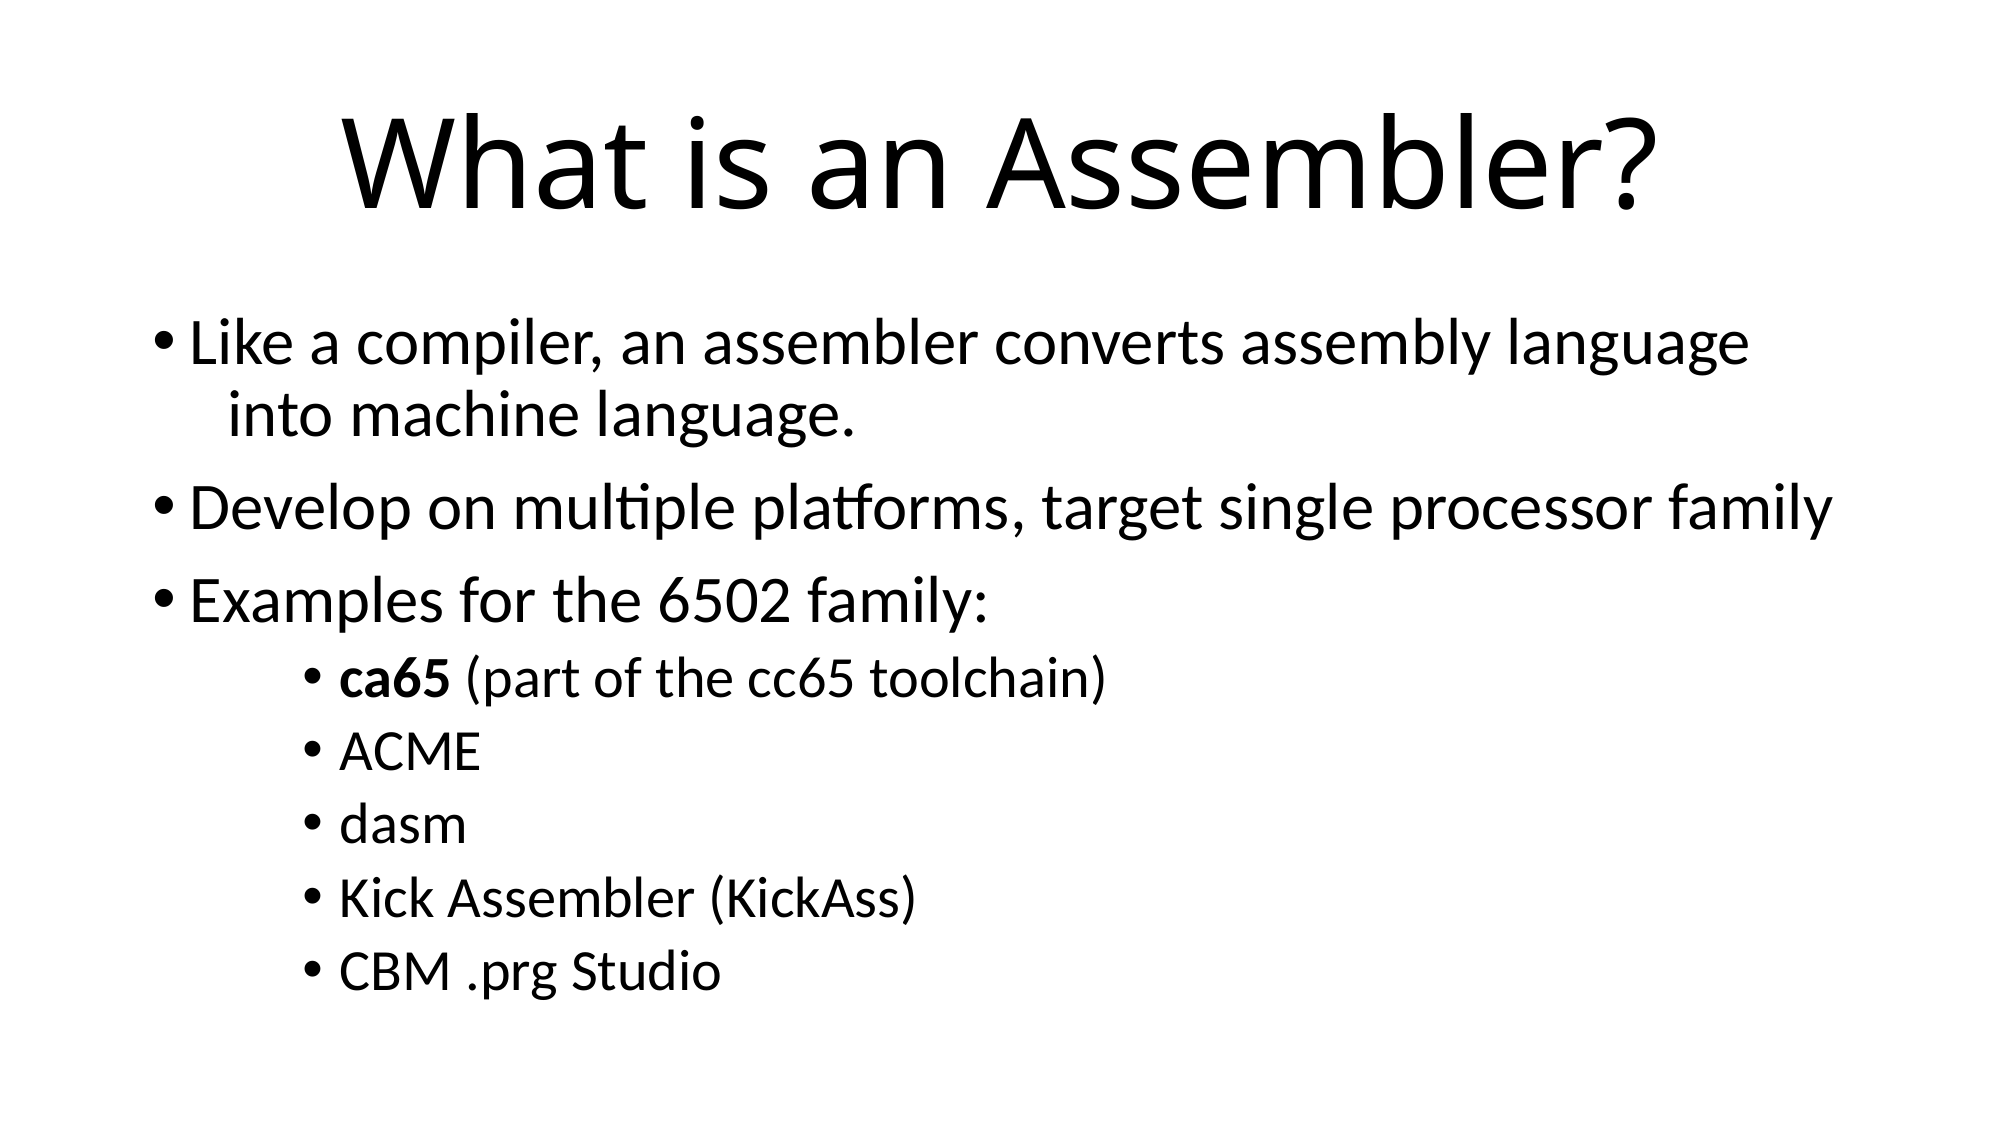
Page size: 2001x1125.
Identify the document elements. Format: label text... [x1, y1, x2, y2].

title What is an Assembler? [137, 59, 1863, 278]
list Like a compiler, an assembler converts assembly language into machine language. Develop on multiple platforms, target single processor family Examples for the 6502 family: ca65 (part of the cc65 toolchain) ACME dasm Kick Assembler (KickAss) CBM .prg Studio [137, 299, 1863, 1014]
